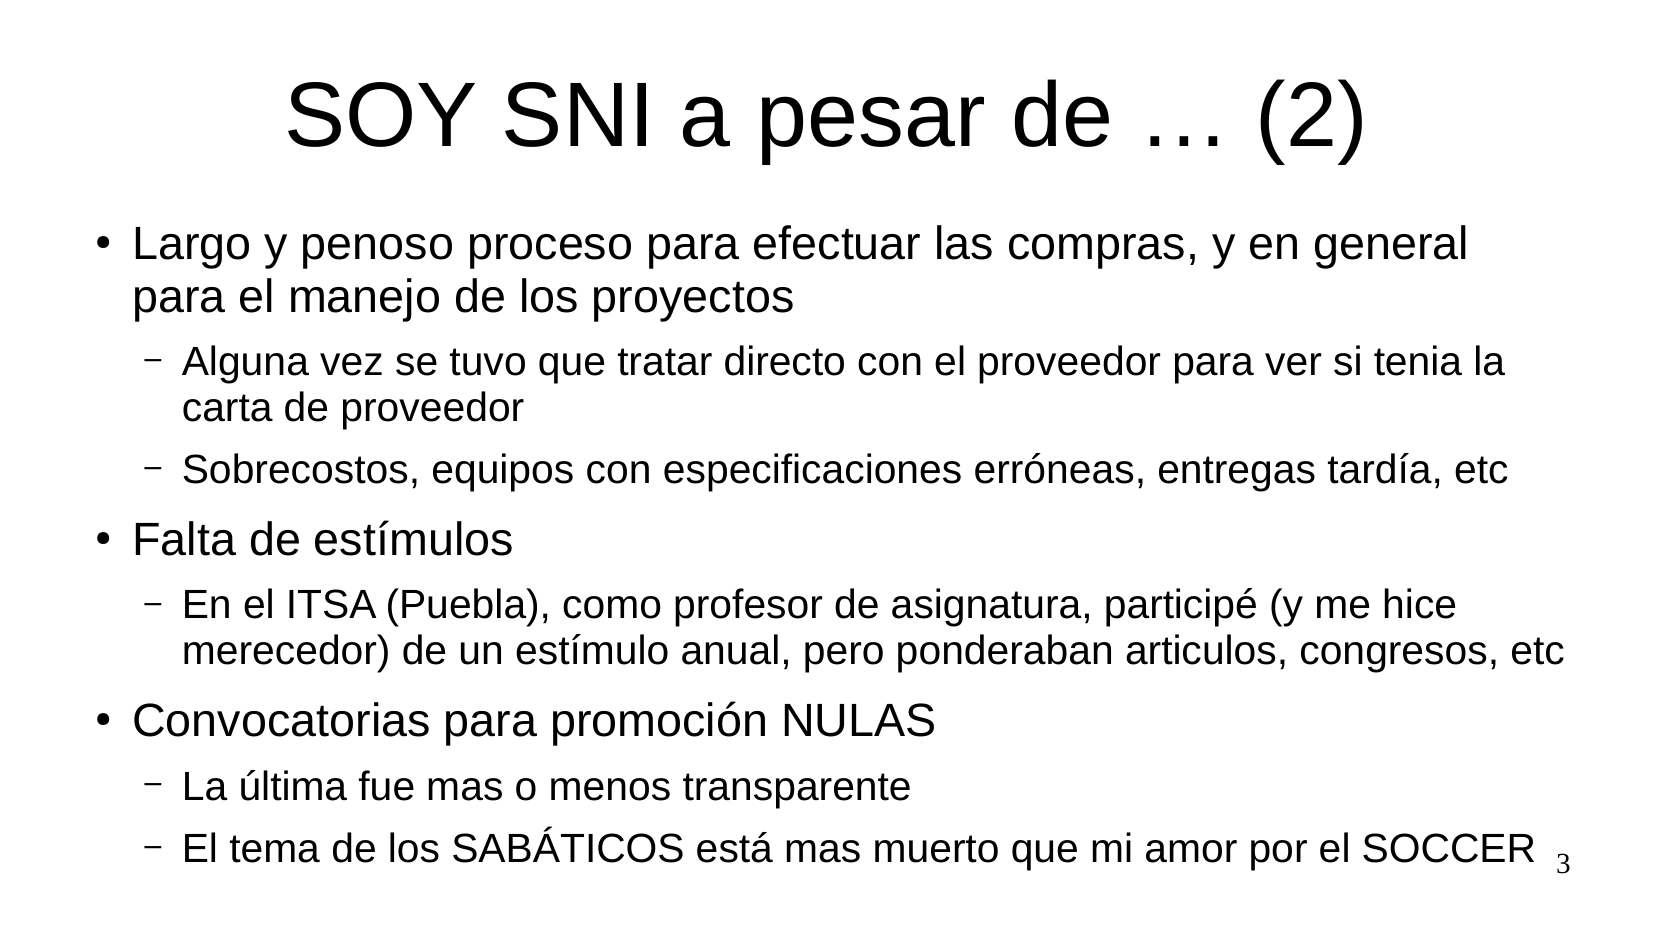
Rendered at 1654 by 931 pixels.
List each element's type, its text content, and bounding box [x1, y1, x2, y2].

list Largo y penoso proceso para efectuar las compras, y en general para el manejo de los proyectos Alguna vez se tuvo que tratar directo con el proveedor para ver si tenia la carta de proveedor Sobrecostos, equipos con especificaciones erróneas, entregas tardía, etc Falta de estímulos En el ITSA (Puebla), como profesor de asignatura, participé (y me hice merecedor) de un estímulo anual, pero ponderaban articulos, congresos, etc Convocatorias para promoción NULAS La última fue mas o menos transparente El tema de los SABÁTICOS está mas muerto que mi amor por el SOCCER [82, 217, 1571, 886]
title SOY SNI a pesar de … (2) [82, 37, 1571, 193]
